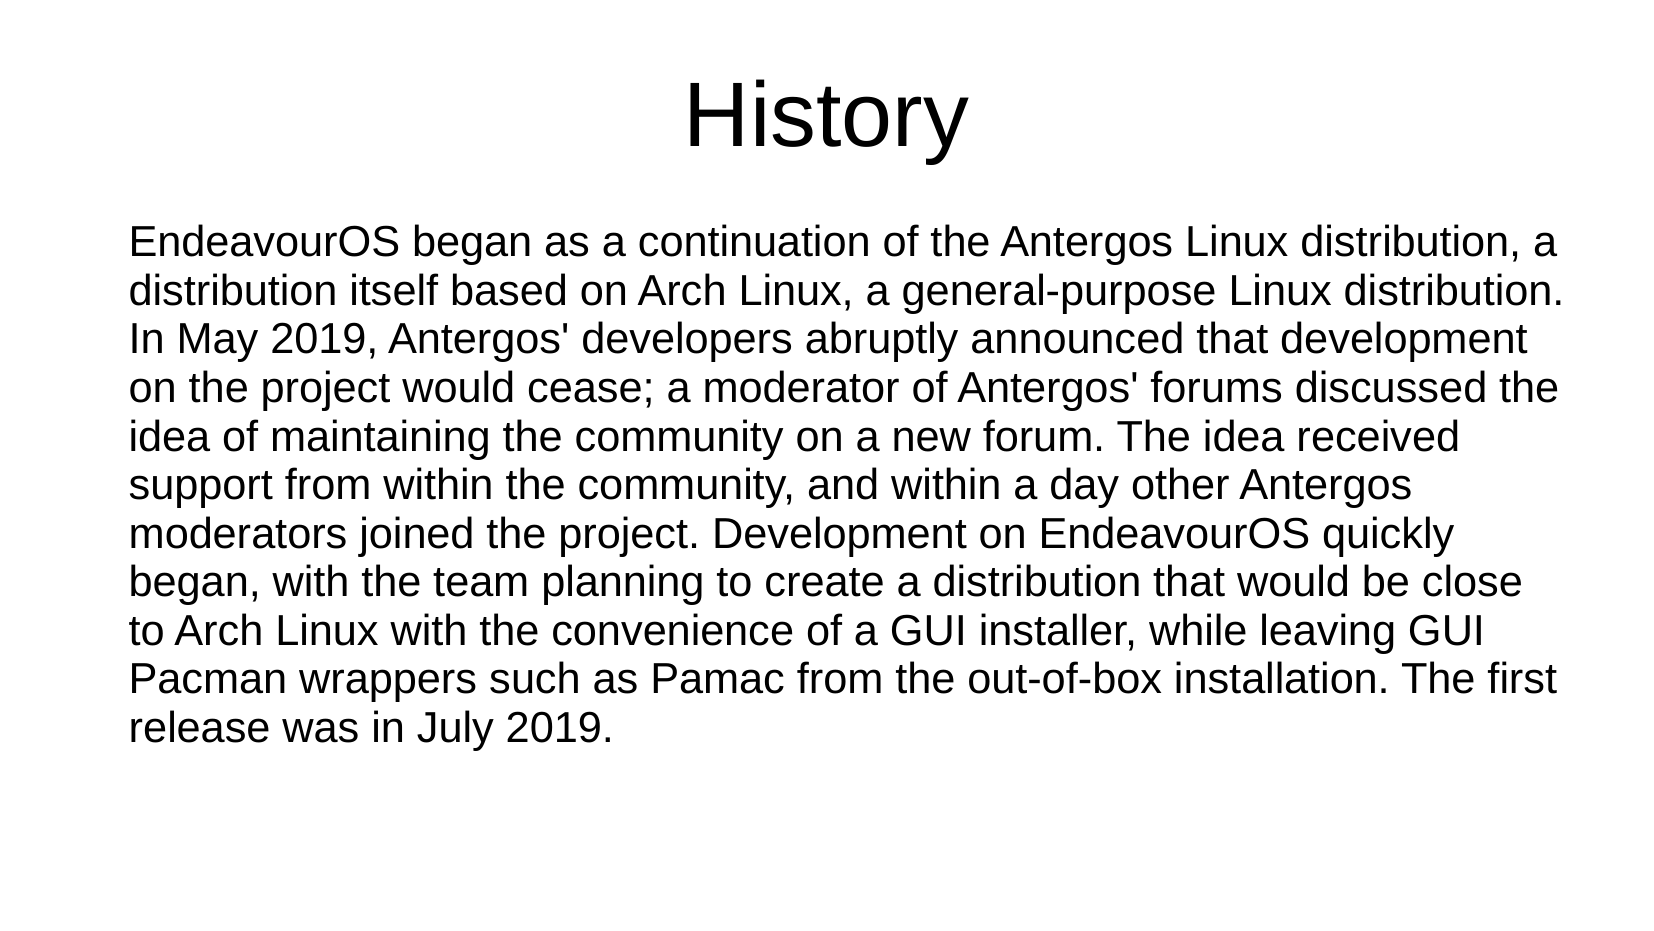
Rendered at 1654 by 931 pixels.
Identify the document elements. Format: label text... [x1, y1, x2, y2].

list EndeavourOS began as a continuation of the Antergos Linux distribution, a distribution itself based on Arch Linux, a general-purpose Linux distribution. In May 2019, Antergos' developers abruptly announced that development on the project would cease; a moderator of Antergos' forums discussed the idea of maintaining the community on a new forum. The idea received support from within the community, and within a day other Antergos moderators joined the project. Development on EndeavourOS quickly began, with the team planning to create a distribution that would be close to Arch Linux with the convenience of a GUI installer, while leaving GUI Pacman wrappers such as Pamac from the out-of-box installation. The first release was in July 2019. [82, 217, 1571, 758]
title History [82, 37, 1571, 193]
